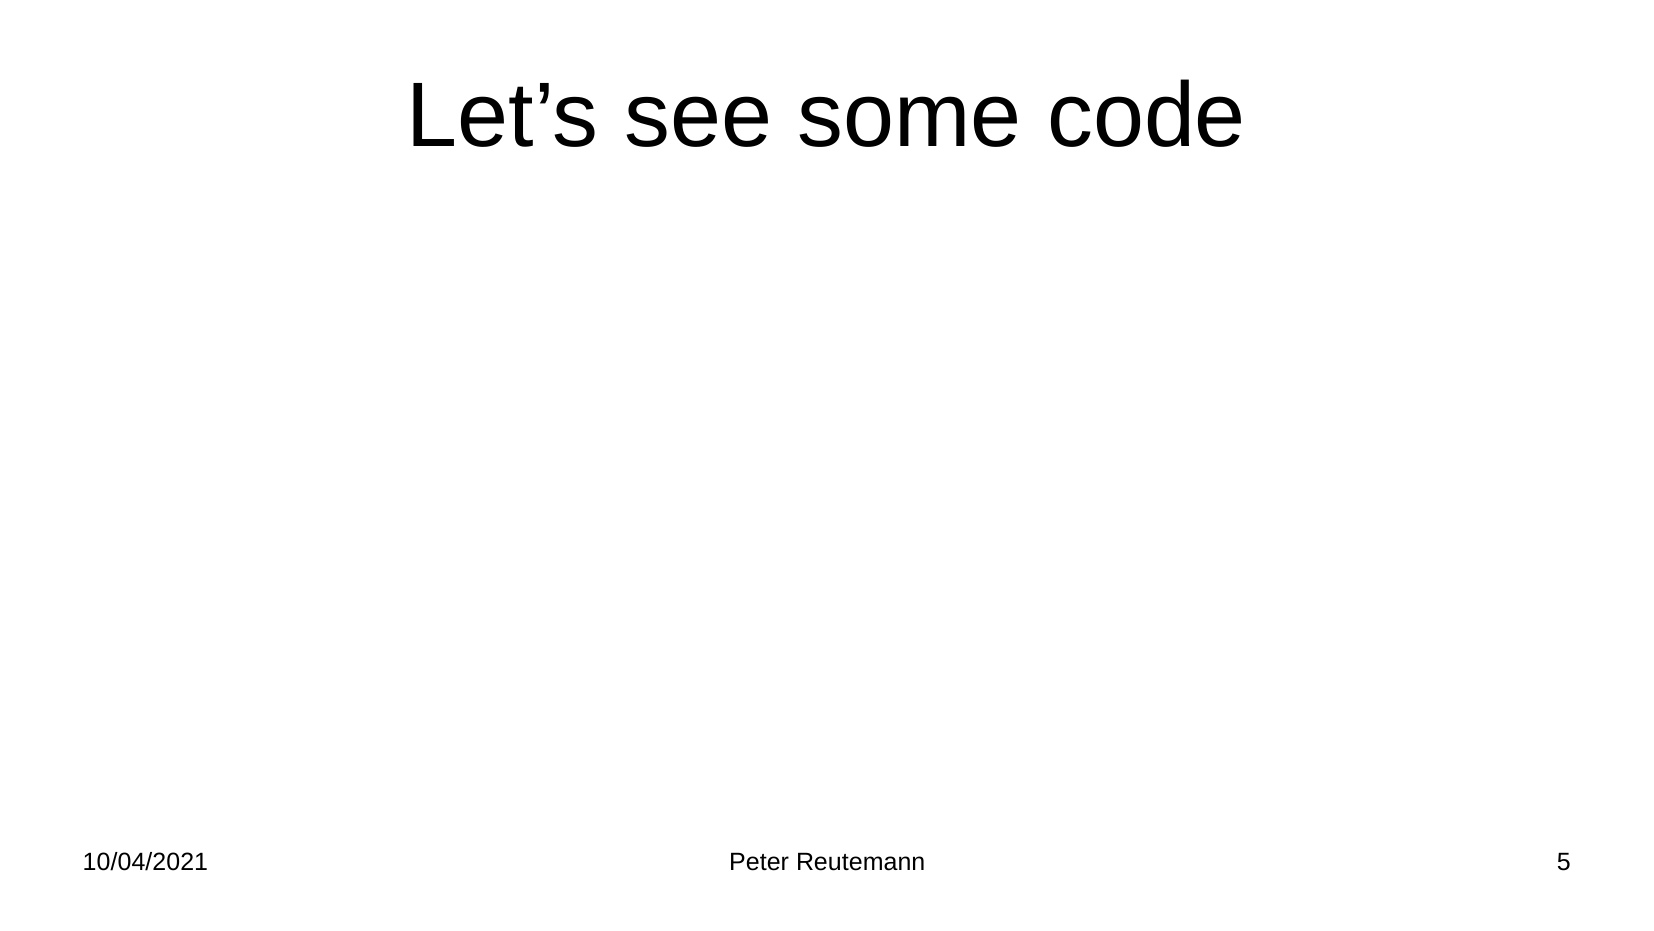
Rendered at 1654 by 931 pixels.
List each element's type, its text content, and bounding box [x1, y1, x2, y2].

title Let’s see some code [82, 37, 1571, 193]
